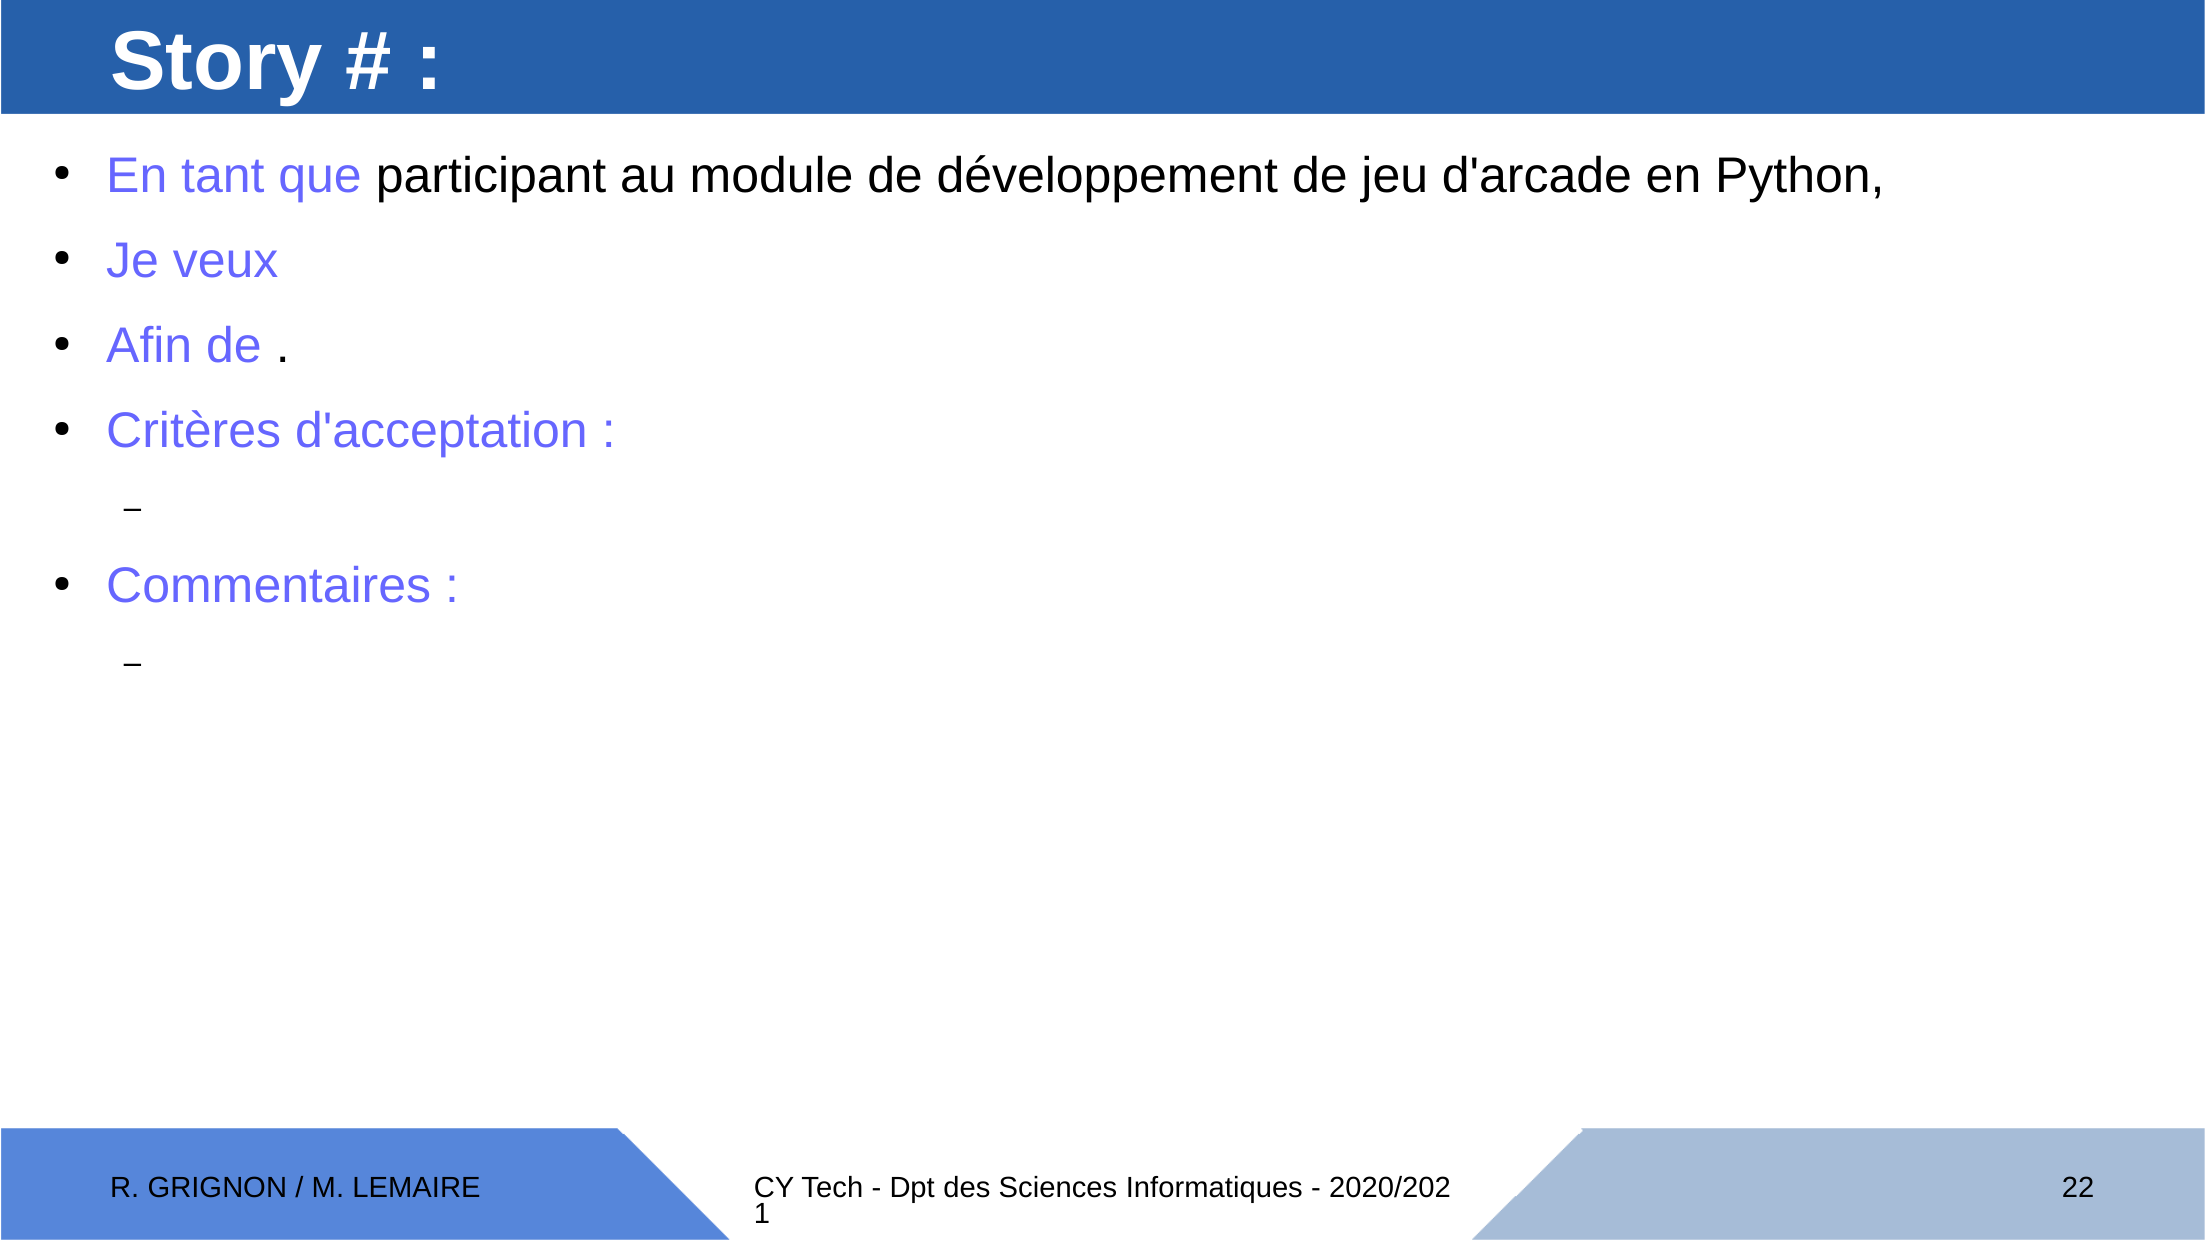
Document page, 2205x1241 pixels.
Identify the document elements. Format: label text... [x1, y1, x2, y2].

title Story # : [110, 49, 2095, 217]
picture [0, 0, 2205, 1241]
list En tant que participant au module de développement de jeu d'arcade en Python, Je veux Afin de . Critères d'acceptation : Commentaires : [35, 217, 2186, 1087]
